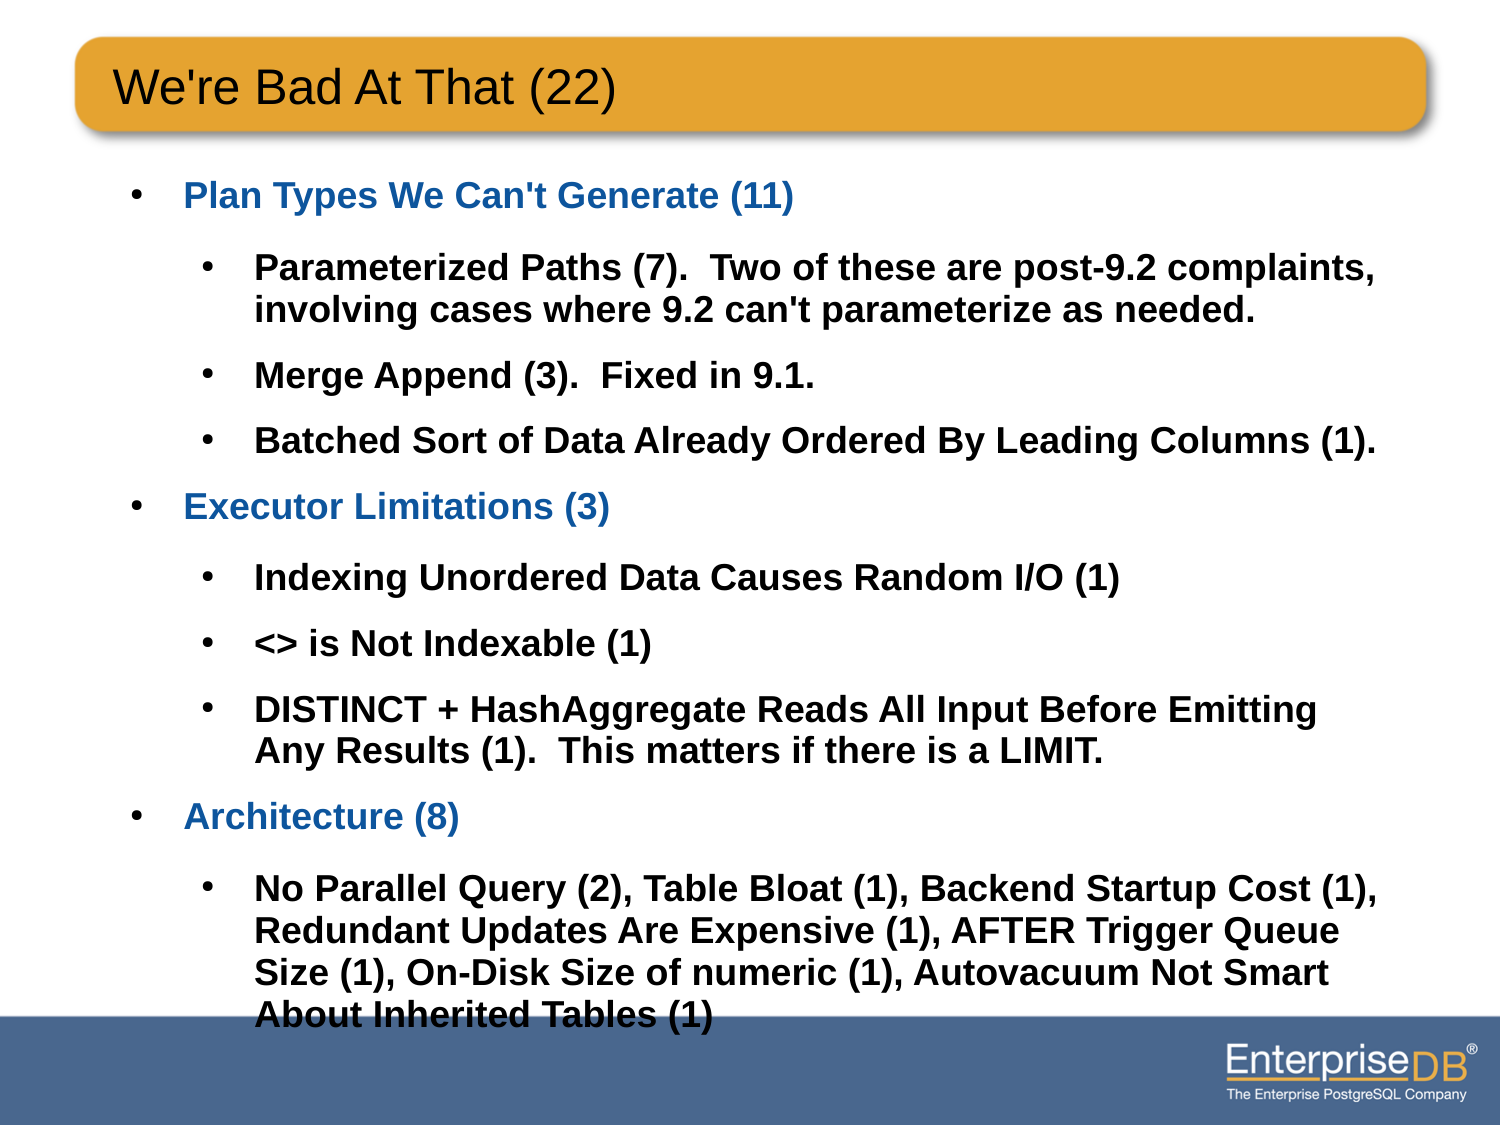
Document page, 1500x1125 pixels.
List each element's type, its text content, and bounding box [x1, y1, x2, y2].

picture [0, 0, 1500, 1125]
list Plan Types We Can't Generate (11) Parameterized Paths (7). Two of these are post-9.2 complaints, involving cases where 9.2 can't parameterize as needed. Merge Append (3). Fixed in 9.1. Batched Sort of Data Already Ordered By Leading Columns (1). Executor Limitations (3) Indexing Unordered Data Causes Random I/O (1) <> is Not Indexable (1) DISTINCT + HashAggregate Reads All Input Before Emitting Any Results (1). This matters if there is a LIMIT. Architecture (8) No Parallel Query (2), Table Bloat (1), Backend Startup Cost (1), Redundant Updates Are Expensive (1), AFTER Trigger Queue Size (1), On-Disk Size of numeric (1), Autovacuum Not Smart About Inherited Tables (1) [112, 174, 1388, 968]
title We're Bad At That (22) [112, 37, 1388, 138]
